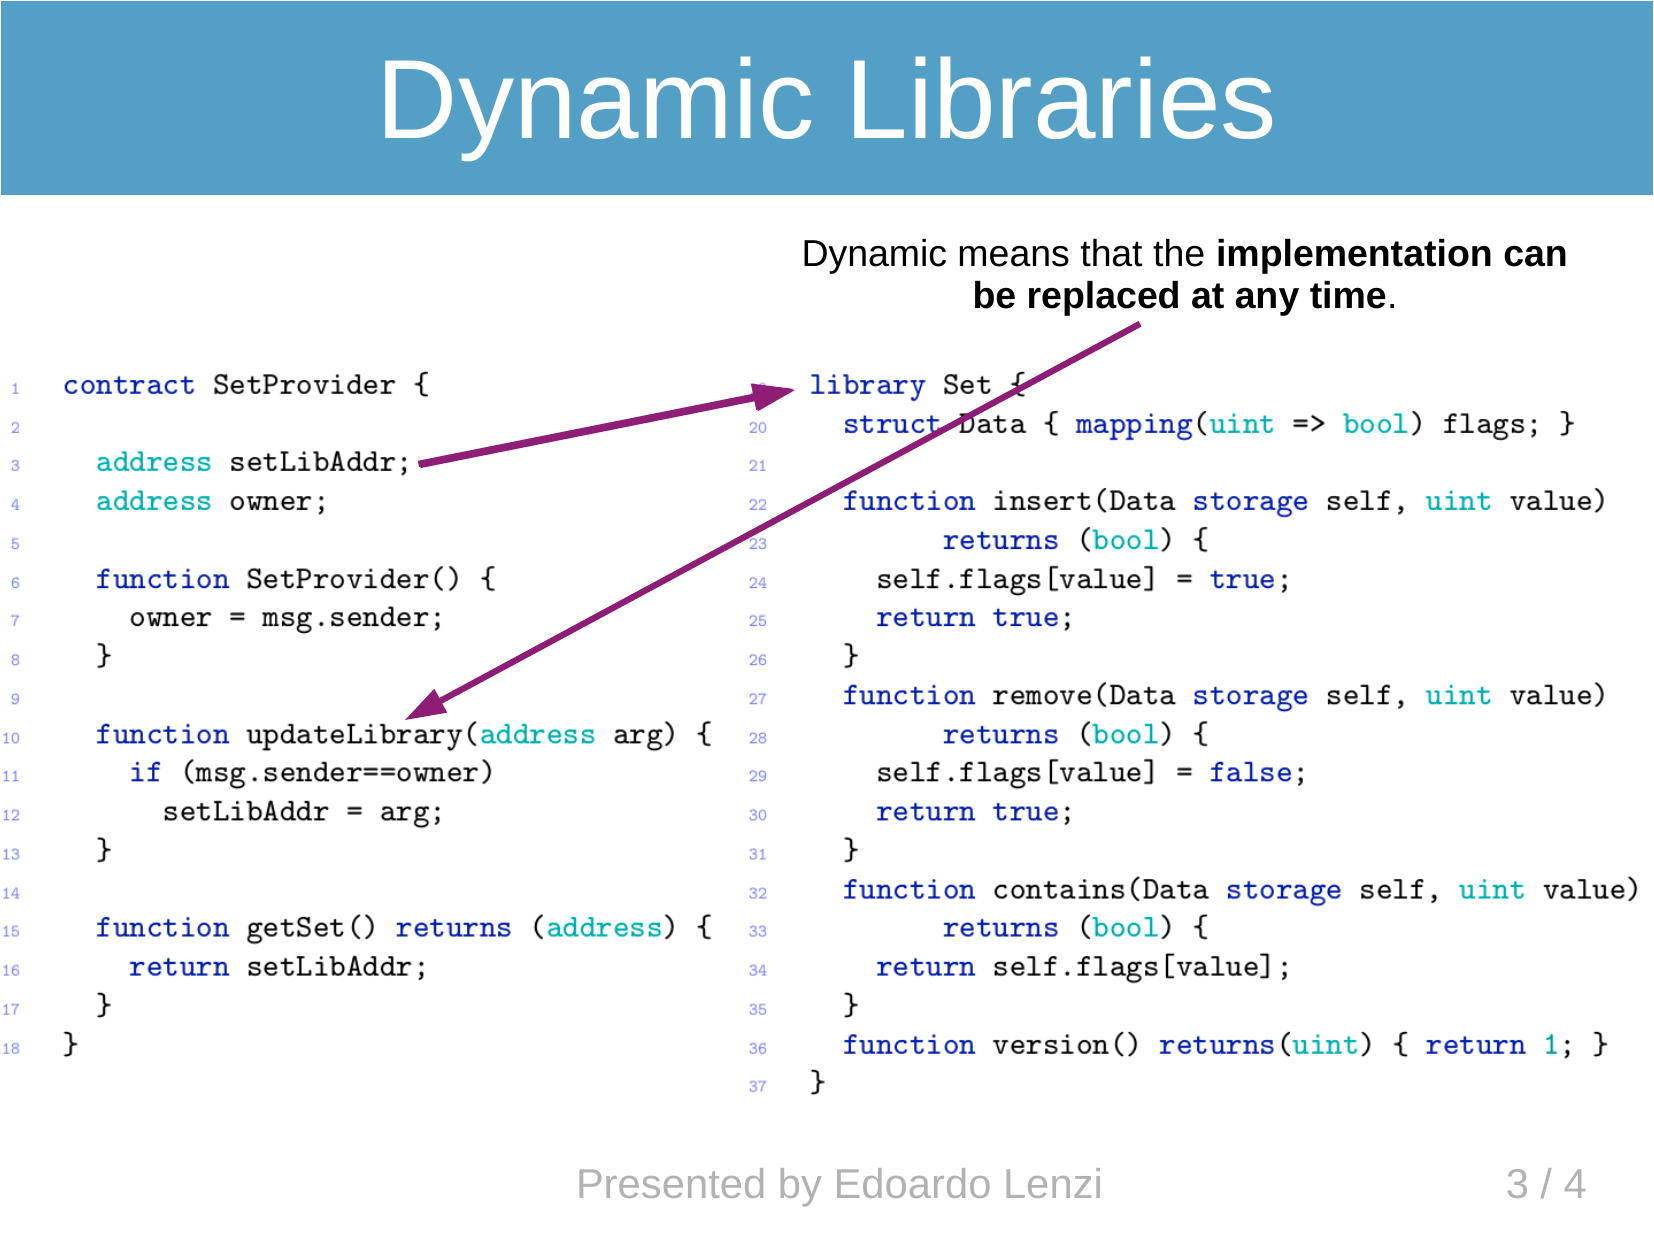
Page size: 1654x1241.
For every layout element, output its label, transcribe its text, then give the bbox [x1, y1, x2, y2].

text_box [0, 0, 82, 196]
picture [0, 364, 1651, 1102]
list Presented by Edoardo Lenzi 3 / 4 [505, 1160, 1654, 1241]
text_box Dynamic means that the implementation can be replaced at any time. [765, 225, 1606, 324]
title Dynamic Libraries [82, 0, 1571, 204]
text_box [1571, 0, 1654, 196]
